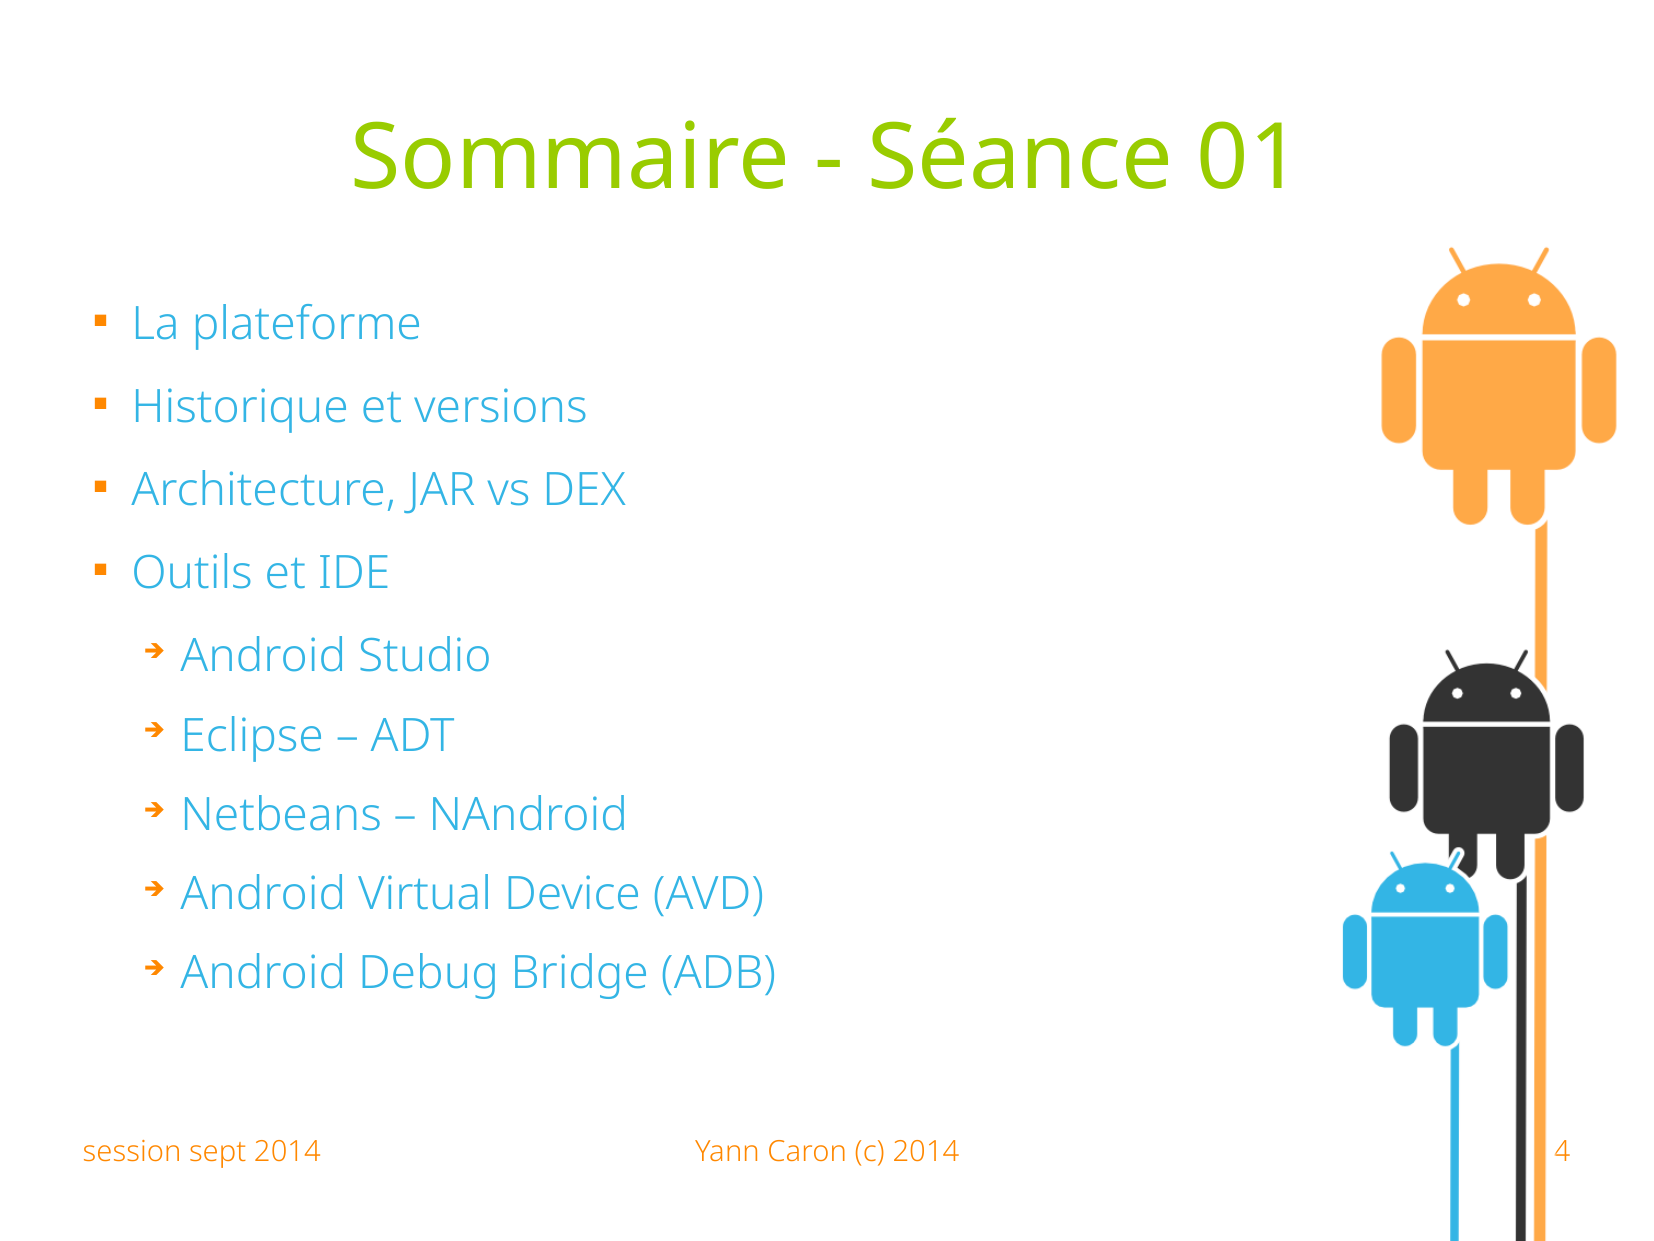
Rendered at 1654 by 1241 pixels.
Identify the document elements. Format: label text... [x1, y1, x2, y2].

picture [19, 14, 1634, 1241]
list La plateforme Historique et versions Architecture, JAR vs DEX Outils et IDE Android Studio Eclipse – ADT Netbeans – NAndroid Android Virtual Device (AVD) Android Debug Bridge (ADB) [82, 290, 1571, 1010]
title Sommaire - Séance 01 [82, 49, 1571, 257]
